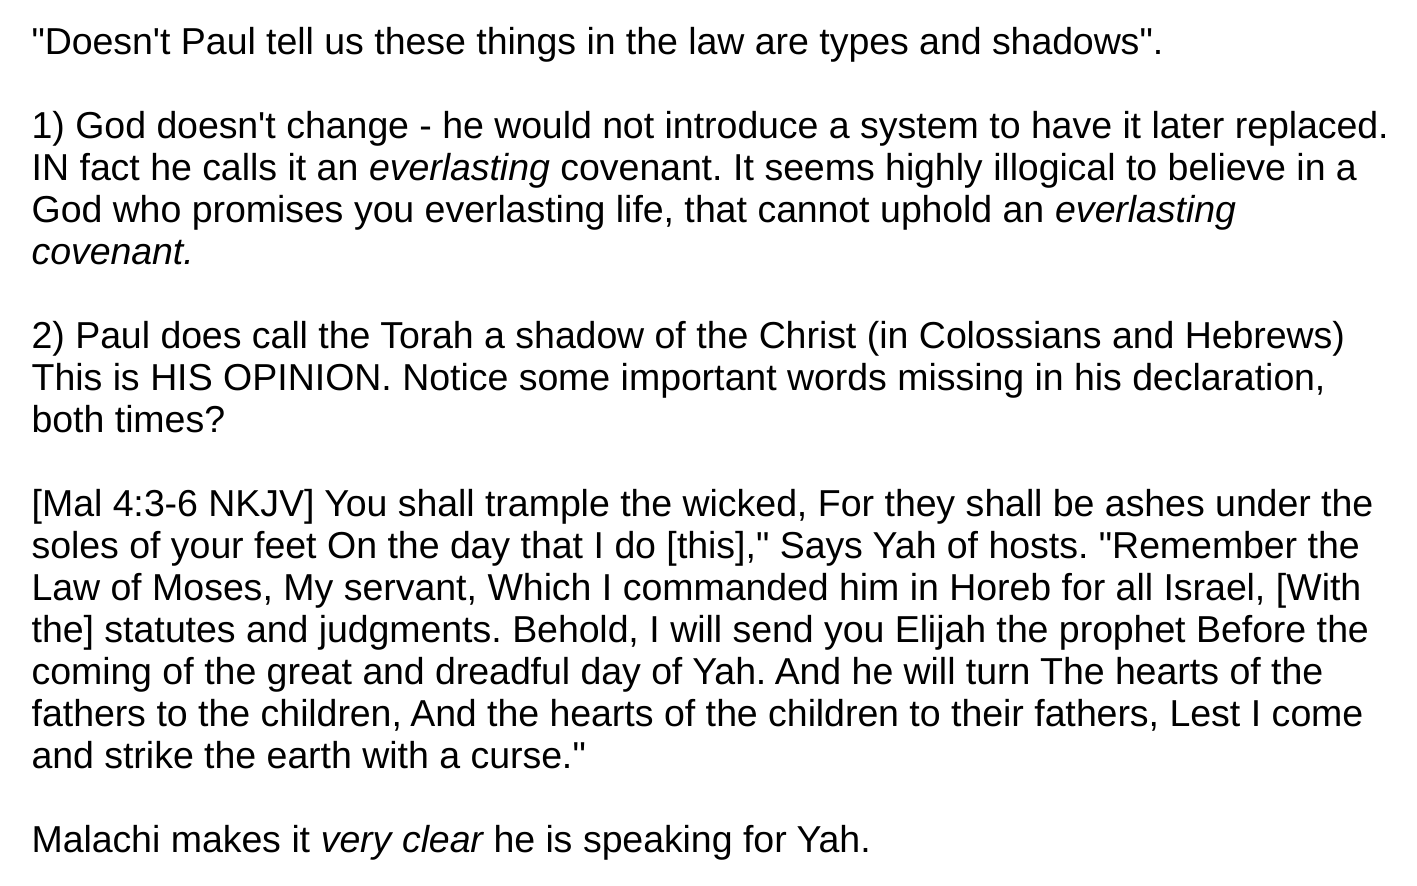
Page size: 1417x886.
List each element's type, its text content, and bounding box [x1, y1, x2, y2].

text_box "Doesn't Paul tell us these things in the law are types and shadows". 1) God doesn't change - he would not introduce a system to have it later replaced. IN fact he calls it an everlasting covenant. It seems highly illogical to believe in a God who promises you everlasting life, that cannot uphold an everlasting covenant. 2) Paul does call the Torah a shadow of the Christ (in Colossians and Hebrews) This is HIS OPINION. Notice some important words missing in his declaration, both times? [Mal 4:3-6 NKJV] You shall trample the wicked, For they shall be ashes under the soles of your feet On the day that I do [this]," Says Yah of hosts. "Remember the Law of Moses, My servant, Which I commanded him in Horeb for all Israel, [With the] statutes and judgments. Behold, I will send you Elijah the prophet Before the coming of the great and dreadful day of Yah. And he will turn The hearts of the fathers to the children, And the hearts of the children to their fathers, Lest I come and strike the earth with a curse." Malachi makes it very clear he is speaking for Yah. Who is Paul speaking for? [Col 2:16-17 NKJV] So let no one judge you in food or in drink, or regarding a festival or a new moon or sabbaths, which are a shadow of things to come, but the substance is of Christ. [Heb 8:4-5 NKJV] For if He were on earth, He would not be a priest, since there are priests who offer the gifts according to the law; who serve the copy and shadow of the heavenly things, as Moses was divinely instructed when he was about to make the tabernacle. For He said, "See [that] you make all things according to the pattern shown you on the mountain." Do you see a problem? Not only does it contradict the entire "Old Testament" - it tells you he's NOT SPEAKING FOR YAH. [16, 13, 1408, 872]
